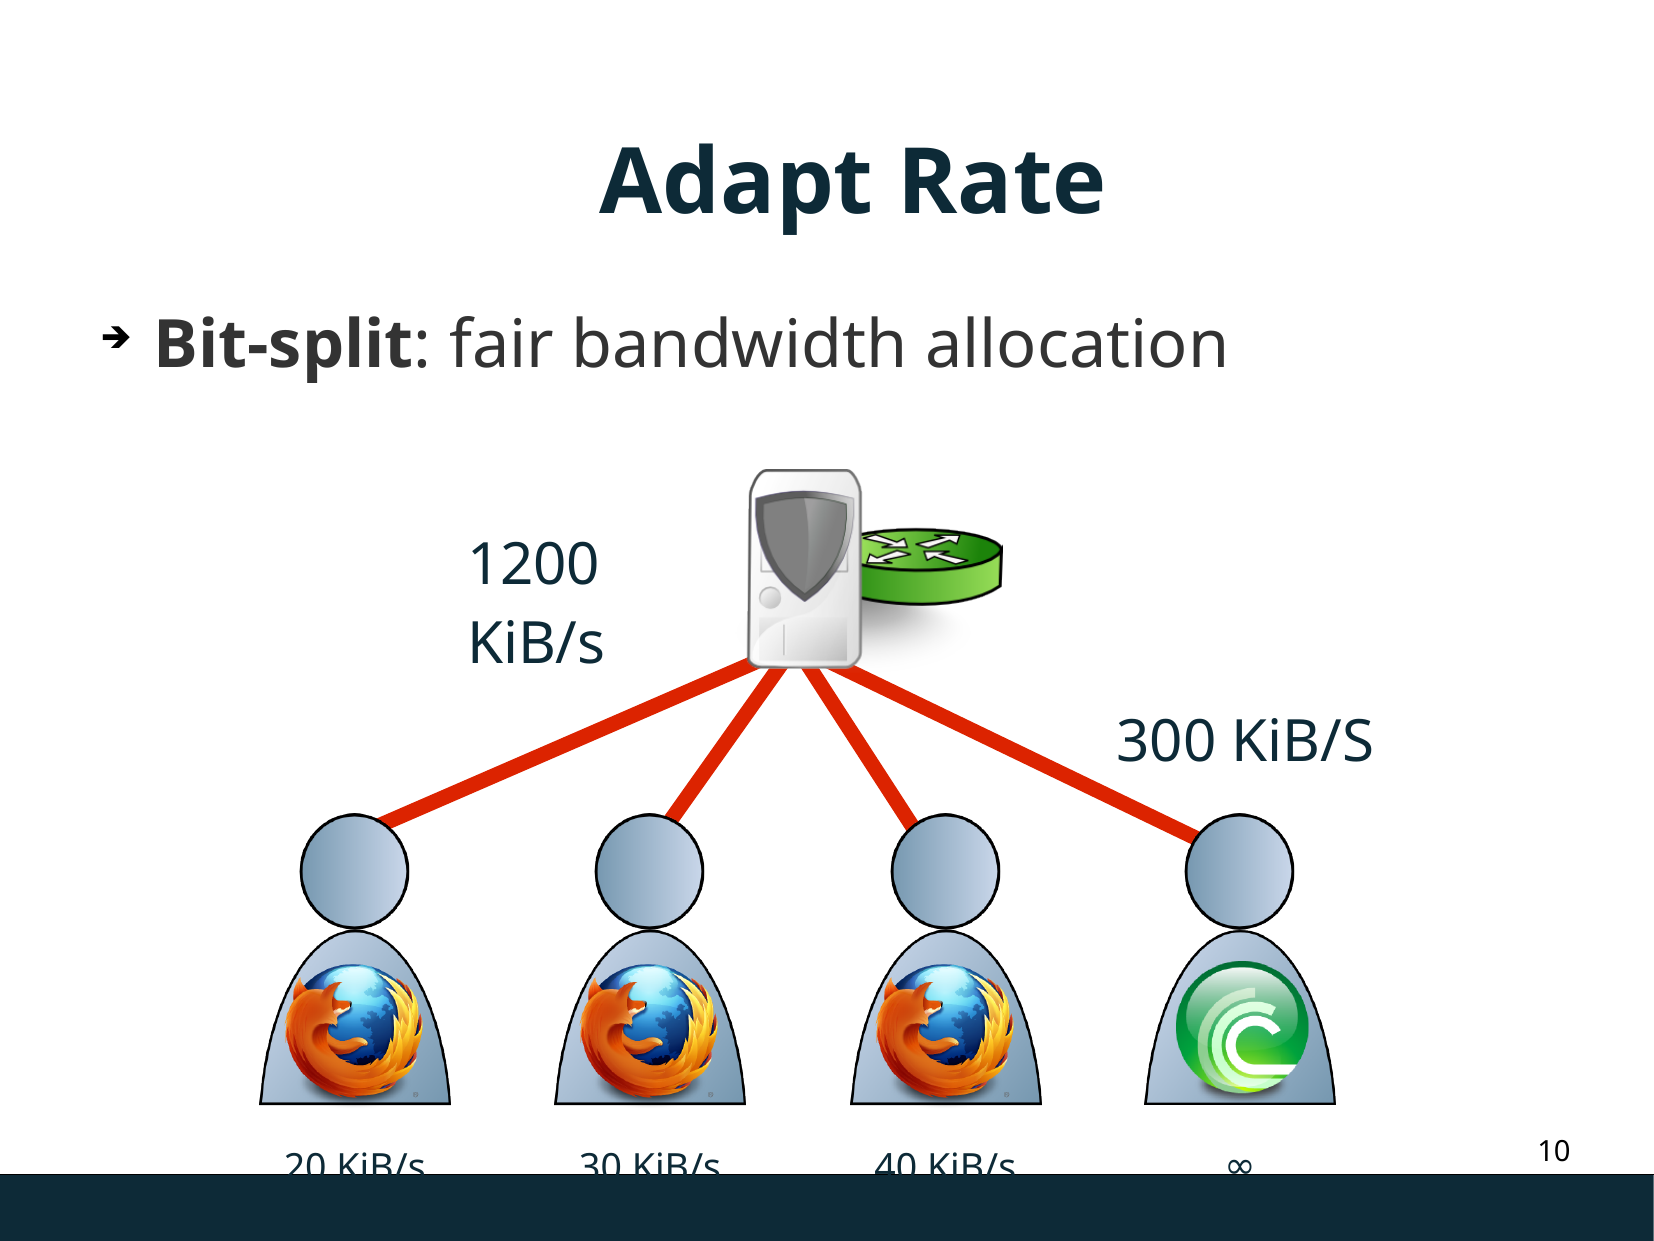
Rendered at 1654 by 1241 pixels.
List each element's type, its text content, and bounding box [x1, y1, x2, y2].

title Adapt Rate [86, 74, 1621, 282]
picture [259, 813, 451, 1111]
text_box 300 KiB/S [1101, 692, 1417, 775]
picture [735, 469, 1003, 676]
picture [850, 813, 1042, 1111]
picture [1144, 813, 1336, 1106]
list Bit-split: fair bandwidth allocation [82, 296, 1591, 1115]
text_box 1200 KiB/s [452, 515, 768, 597]
picture [554, 813, 746, 1111]
